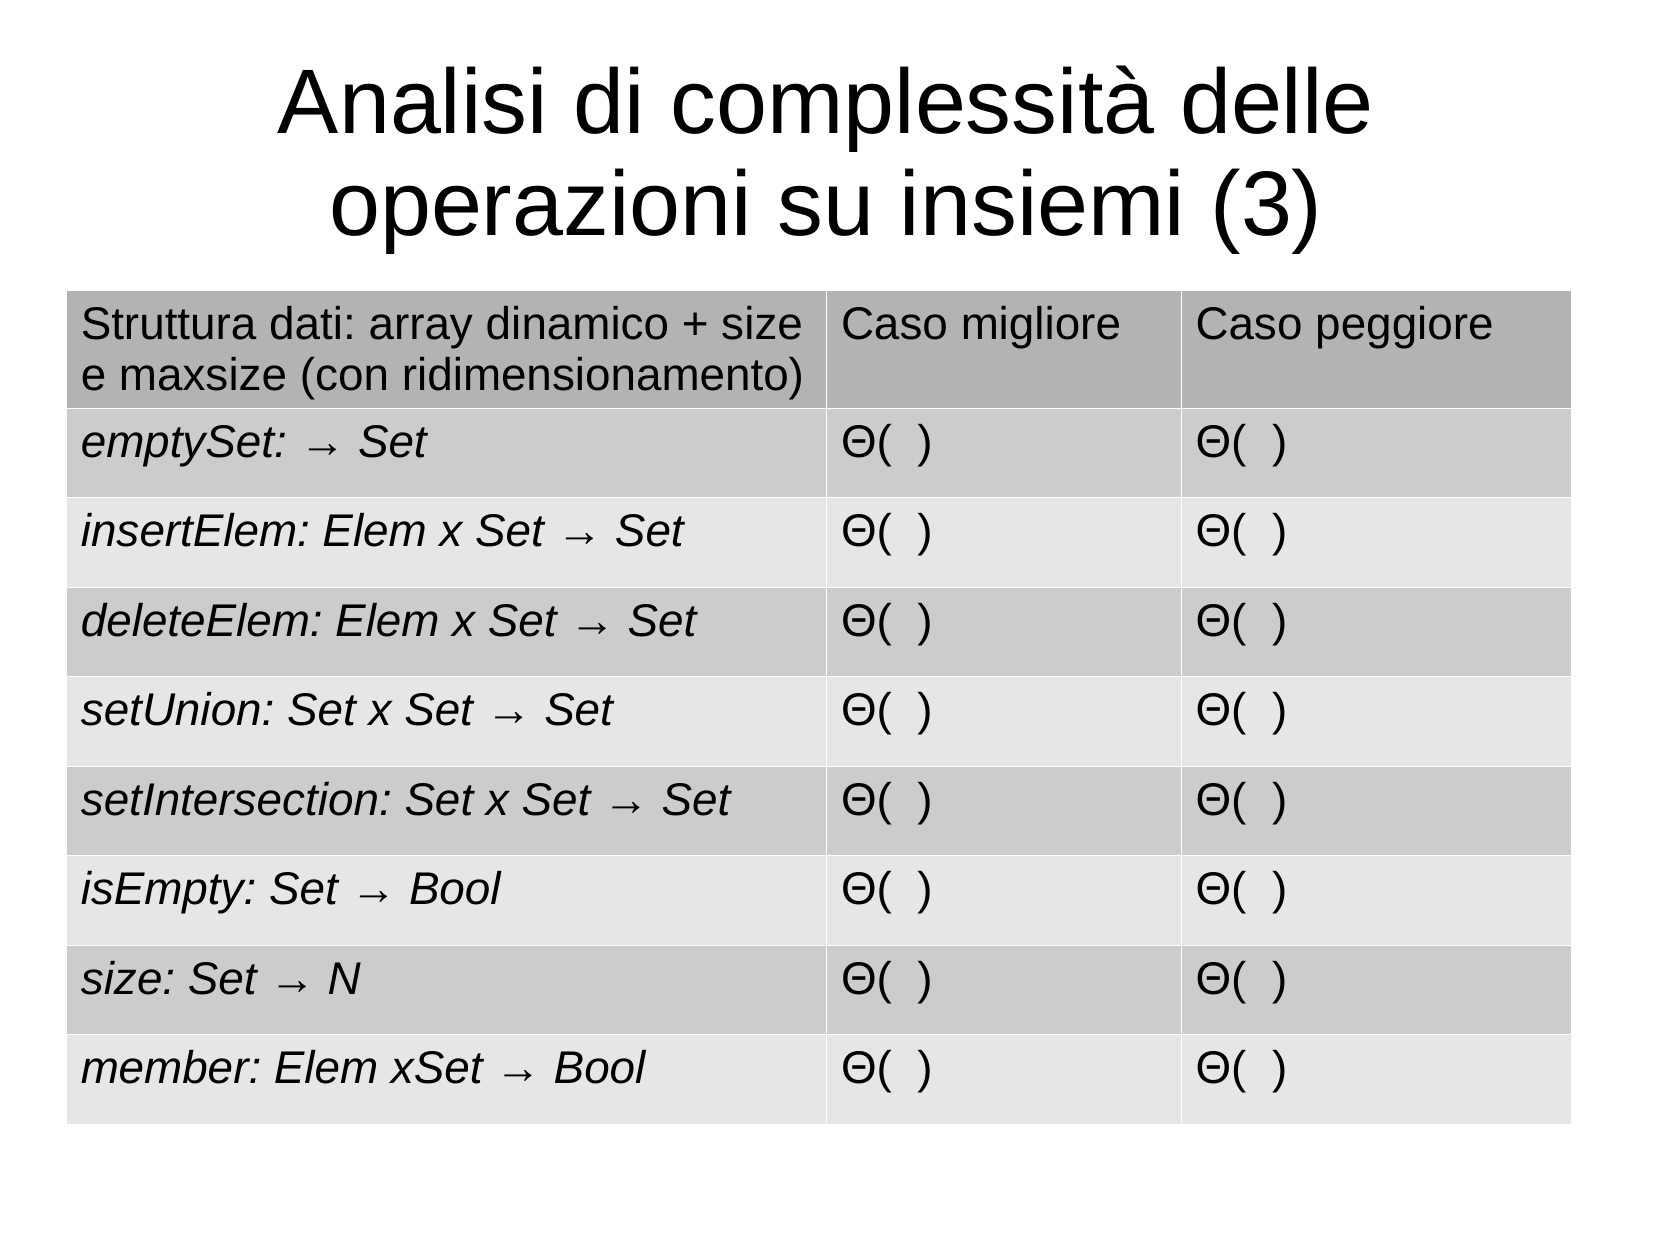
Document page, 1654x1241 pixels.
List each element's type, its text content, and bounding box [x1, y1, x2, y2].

table_cell Θ( ) [827, 677, 1181, 766]
table_cell insertElem: Elem x Set → Set [67, 498, 826, 587]
table_header Struttura dati: array dinamico + size e maxsize (con ridimensionamento) [67, 291, 826, 408]
table_header Caso peggiore [1182, 291, 1571, 408]
table_cell Θ( ) [1182, 677, 1571, 766]
table_cell isEmpty: Set → Bool [67, 856, 826, 945]
table_cell member: Elem xSet → Bool [67, 1035, 826, 1124]
table_cell Θ( ) [1182, 498, 1571, 587]
table_cell Θ( ) [827, 409, 1181, 497]
table_cell Θ( ) [827, 588, 1181, 676]
table_cell Θ( ) [827, 856, 1181, 945]
table_cell Θ( ) [827, 767, 1181, 855]
table_cell Θ( ) [1182, 946, 1571, 1034]
table_cell Θ( ) [1182, 856, 1571, 945]
table_cell Θ( ) [1182, 409, 1571, 497]
table_cell deleteElem: Elem x Set → Set [67, 588, 826, 676]
table_cell Θ( ) [827, 946, 1181, 1034]
title Analisi di complessità delle operazioni su insiemi (3) [82, 49, 1571, 257]
table_cell setIntersection: Set x Set → Set [67, 767, 826, 855]
table_cell size: Set → N [67, 946, 826, 1034]
table_cell Θ( ) [1182, 588, 1571, 676]
table_cell Θ( ) [827, 1035, 1181, 1124]
table_cell Θ( ) [827, 498, 1181, 587]
table_cell Θ( ) [1182, 767, 1571, 855]
table_cell Θ( ) [1182, 1035, 1571, 1124]
table_cell setUnion: Set x Set → Set [67, 677, 826, 766]
table_header Caso migliore [827, 291, 1181, 408]
table_cell emptySet: → Set [67, 409, 826, 497]
